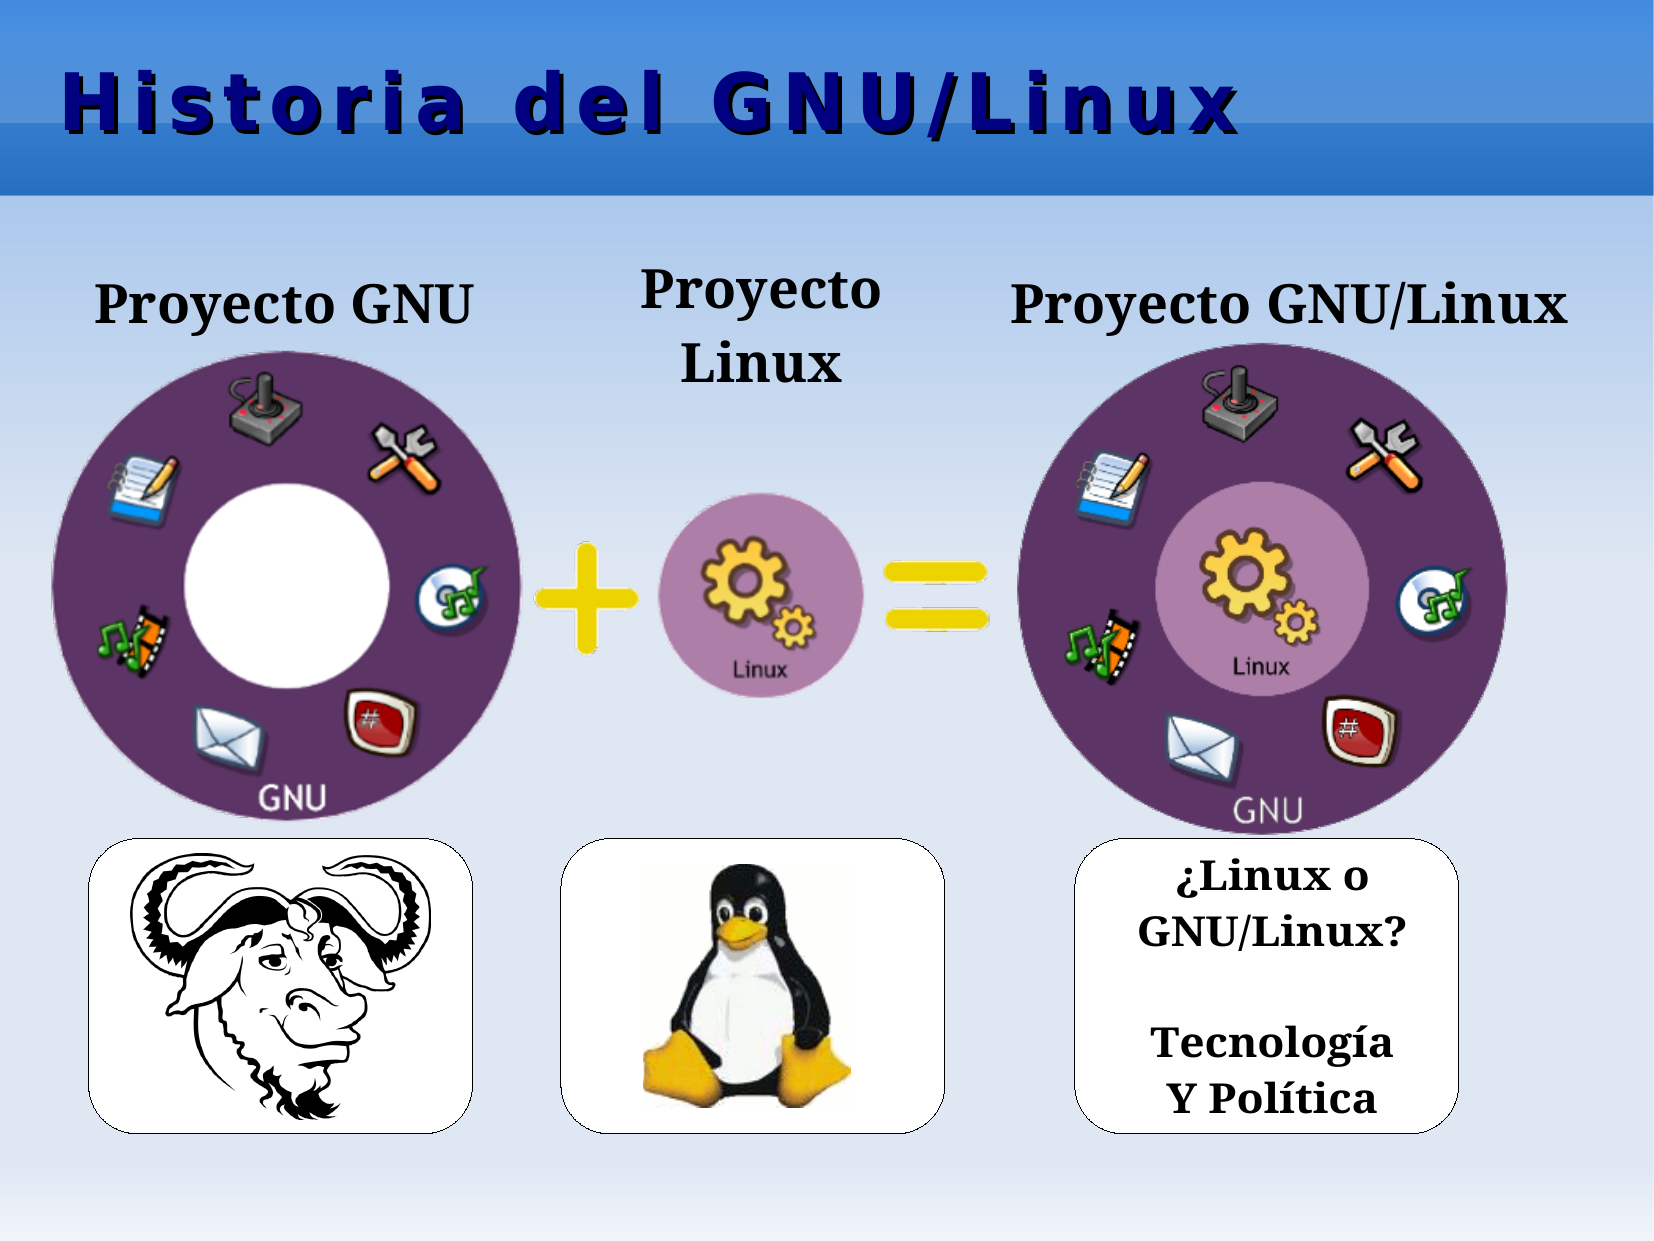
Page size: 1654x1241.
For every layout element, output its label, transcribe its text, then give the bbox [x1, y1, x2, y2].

title Historia del GNU/Linux [59, 29, 1654, 178]
text_box [560, 857, 945, 1134]
text_box ¿Linux o GNU/Linux? Tecnología Y Política [1122, 838, 1426, 1134]
text_box [88, 857, 473, 1134]
text_box [1426, 857, 1459, 1132]
text_box Proyecto GNU/Linux [995, 262, 1518, 343]
text_box [1074, 857, 1122, 1134]
text_box Proyecto Linux [625, 252, 861, 397]
picture [0, 0, 1654, 1241]
text_box Proyecto GNU [79, 262, 449, 343]
